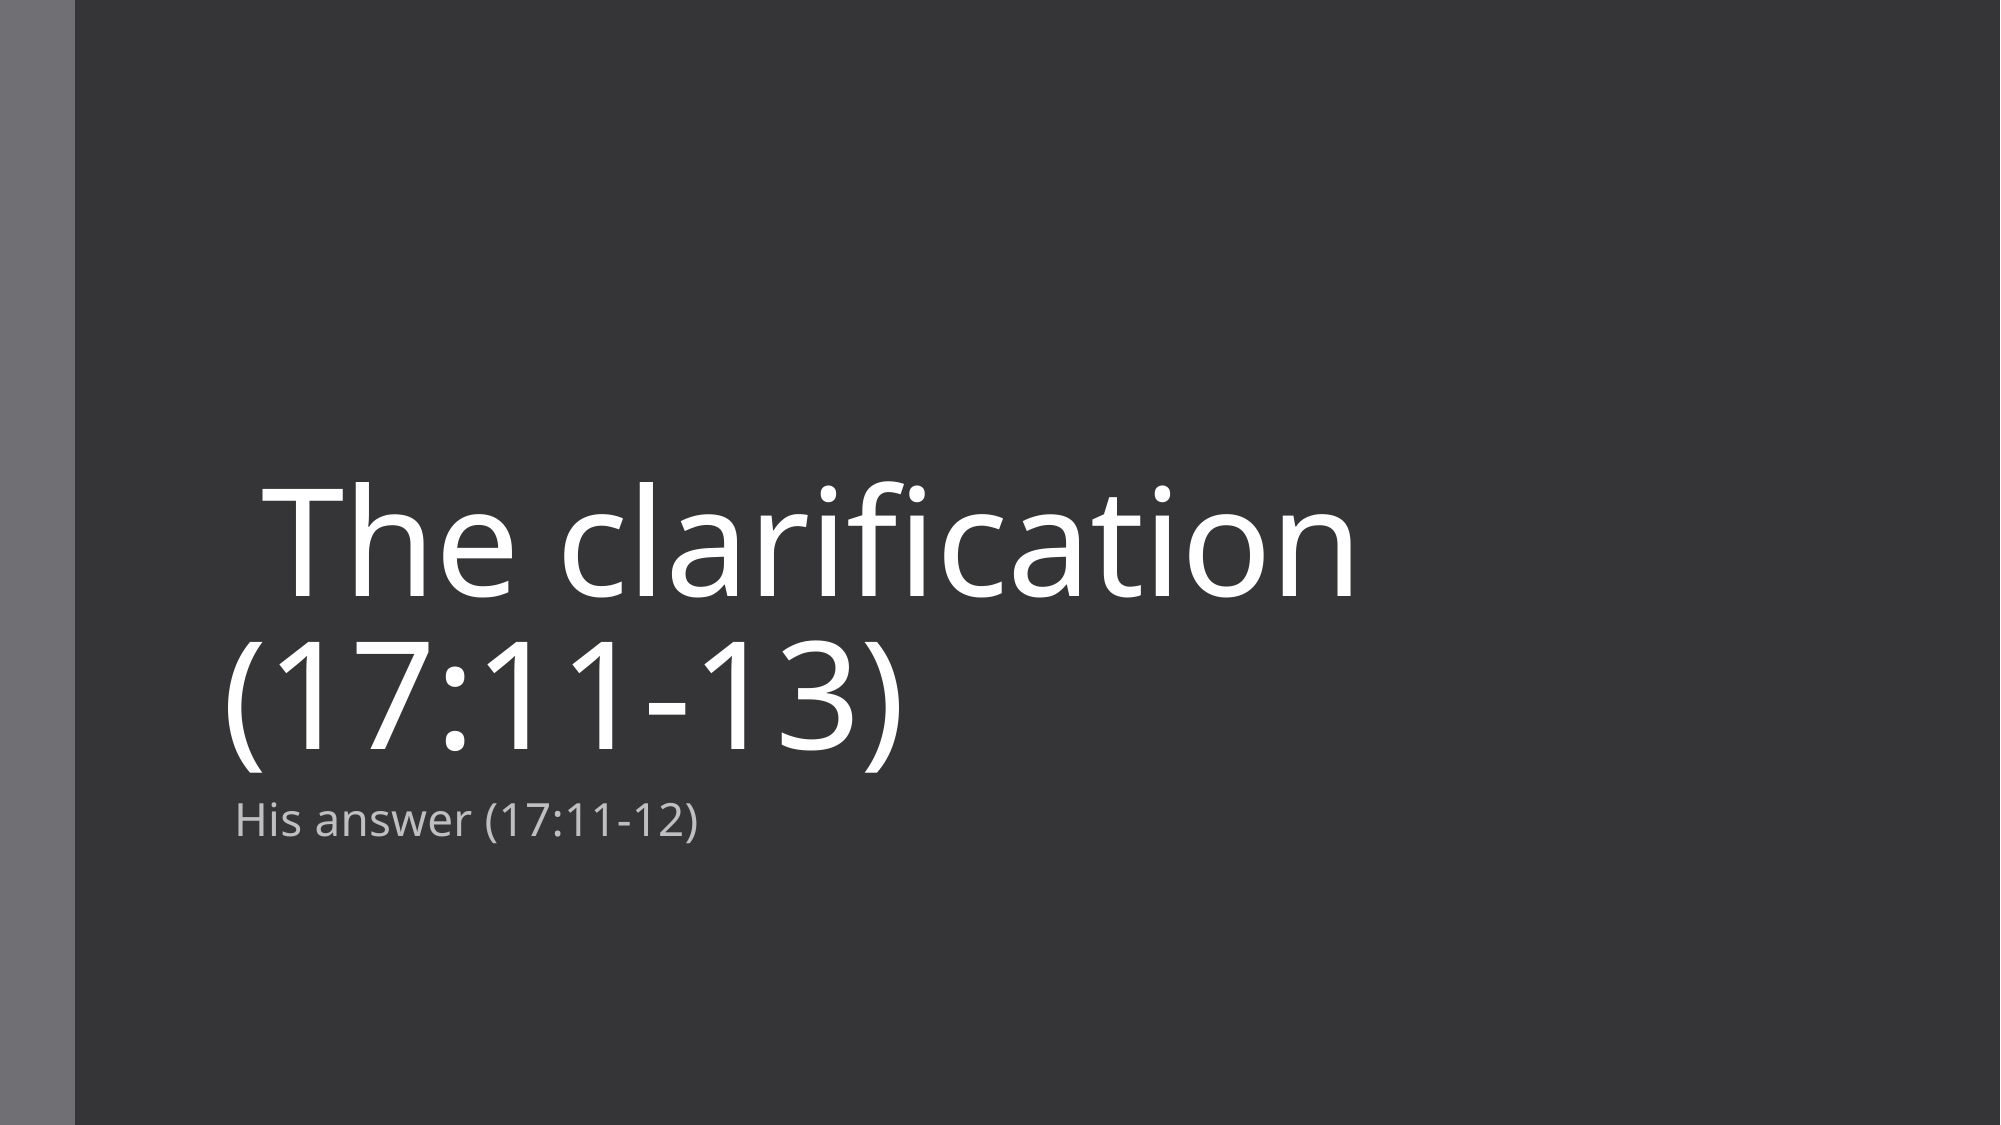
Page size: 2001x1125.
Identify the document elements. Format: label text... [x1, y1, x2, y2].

subtitle His answer (17:11-12) [206, 787, 1752, 1066]
title The clarification (17:11-13) [206, 124, 1752, 787]
